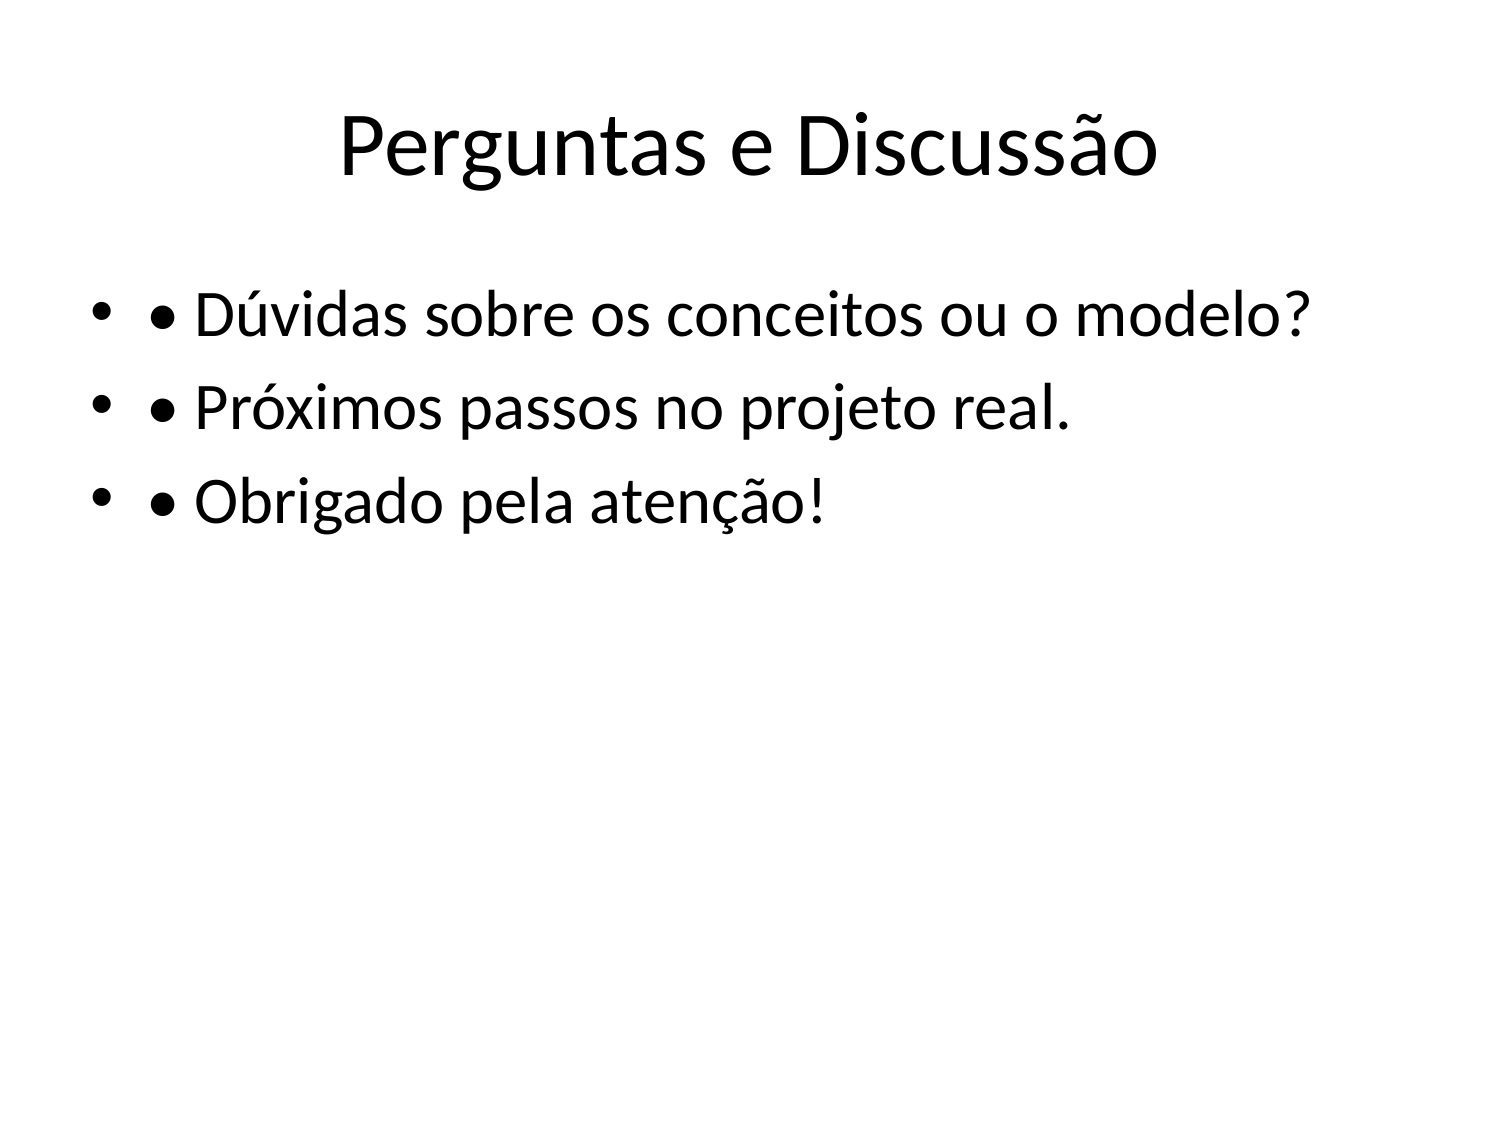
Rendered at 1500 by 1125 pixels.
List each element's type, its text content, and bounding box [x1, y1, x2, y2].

list • Dúvidas sobre os conceitos ou o modelo? • Próximos passos no projeto real. • Obrigado pela atenção! [75, 262, 1425, 1005]
title Perguntas e Discussão [75, 45, 1425, 233]
